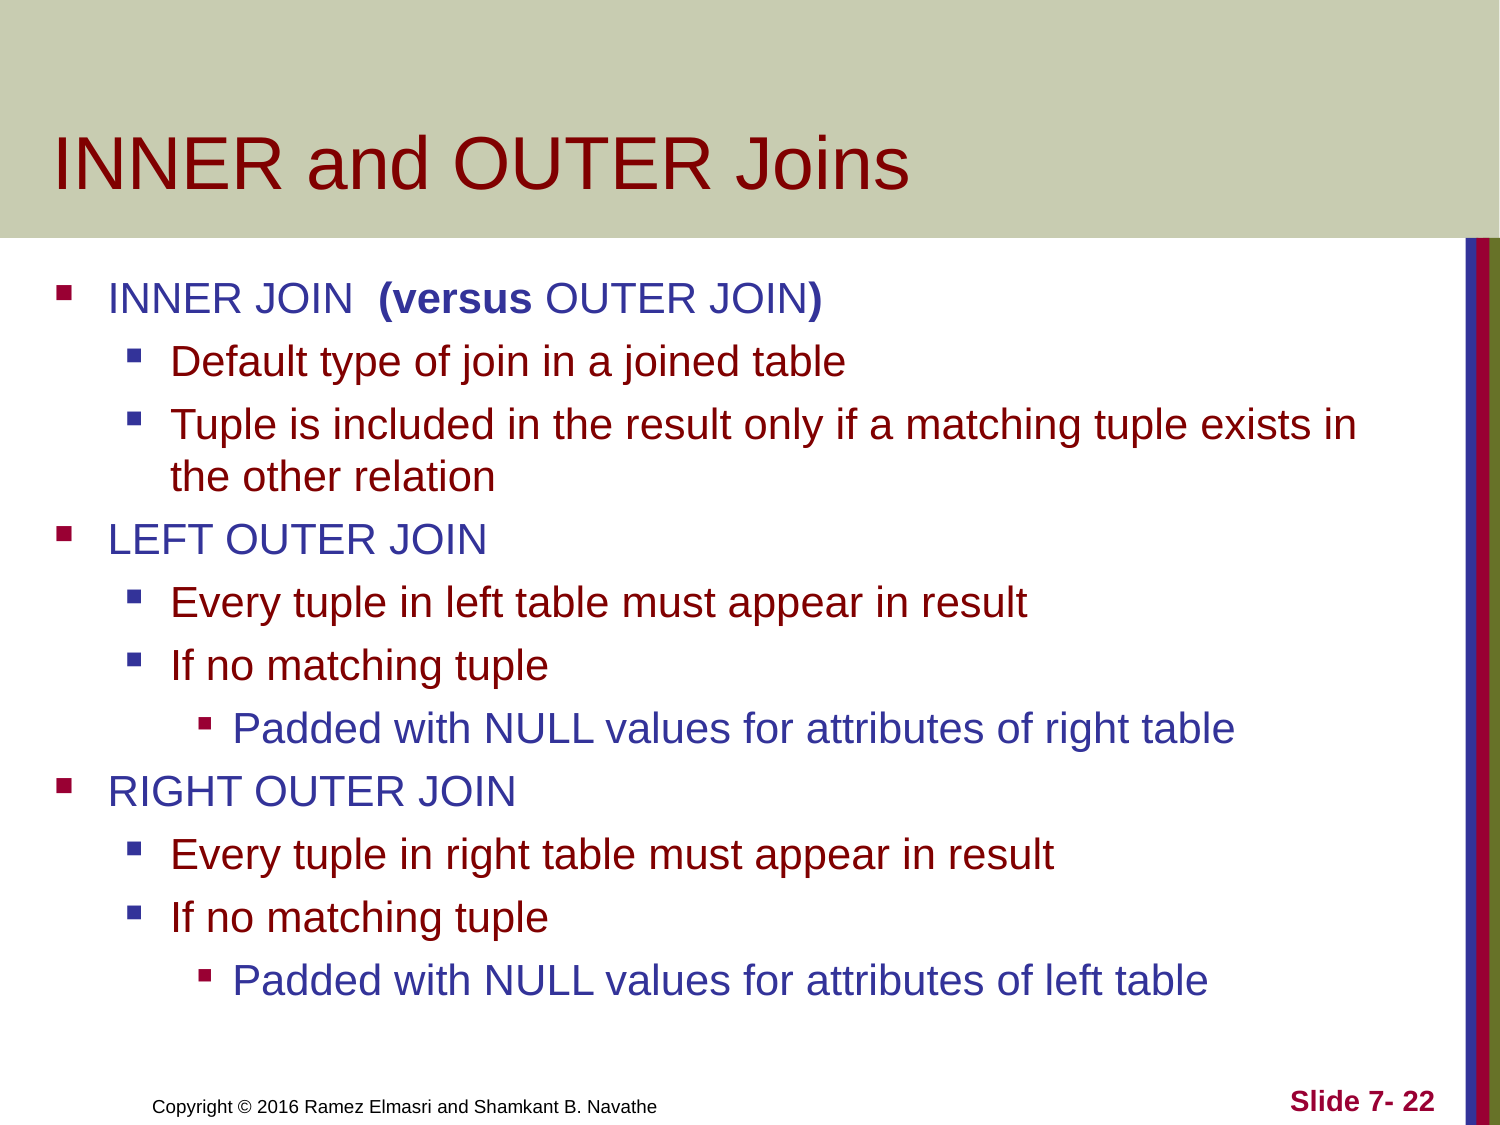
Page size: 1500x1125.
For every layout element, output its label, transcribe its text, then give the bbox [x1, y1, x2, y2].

text_box Slide 7- 22 [1137, 1050, 1450, 1125]
list INNER JOIN (versus OUTER JOIN) Default type of join in a joined table Tuple is included in the result only if a matching tuple exists in the other relation LEFT OUTER JOIN Every tuple in left table must appear in result If no matching tuple Padded with NULL values for attributes of right table RIGHT OUTER JOIN Every tuple in right table must appear in result If no matching tuple Padded with NULL values for attributes of left table [39, 262, 1400, 1013]
title INNER and OUTER Joins [37, 49, 1317, 213]
